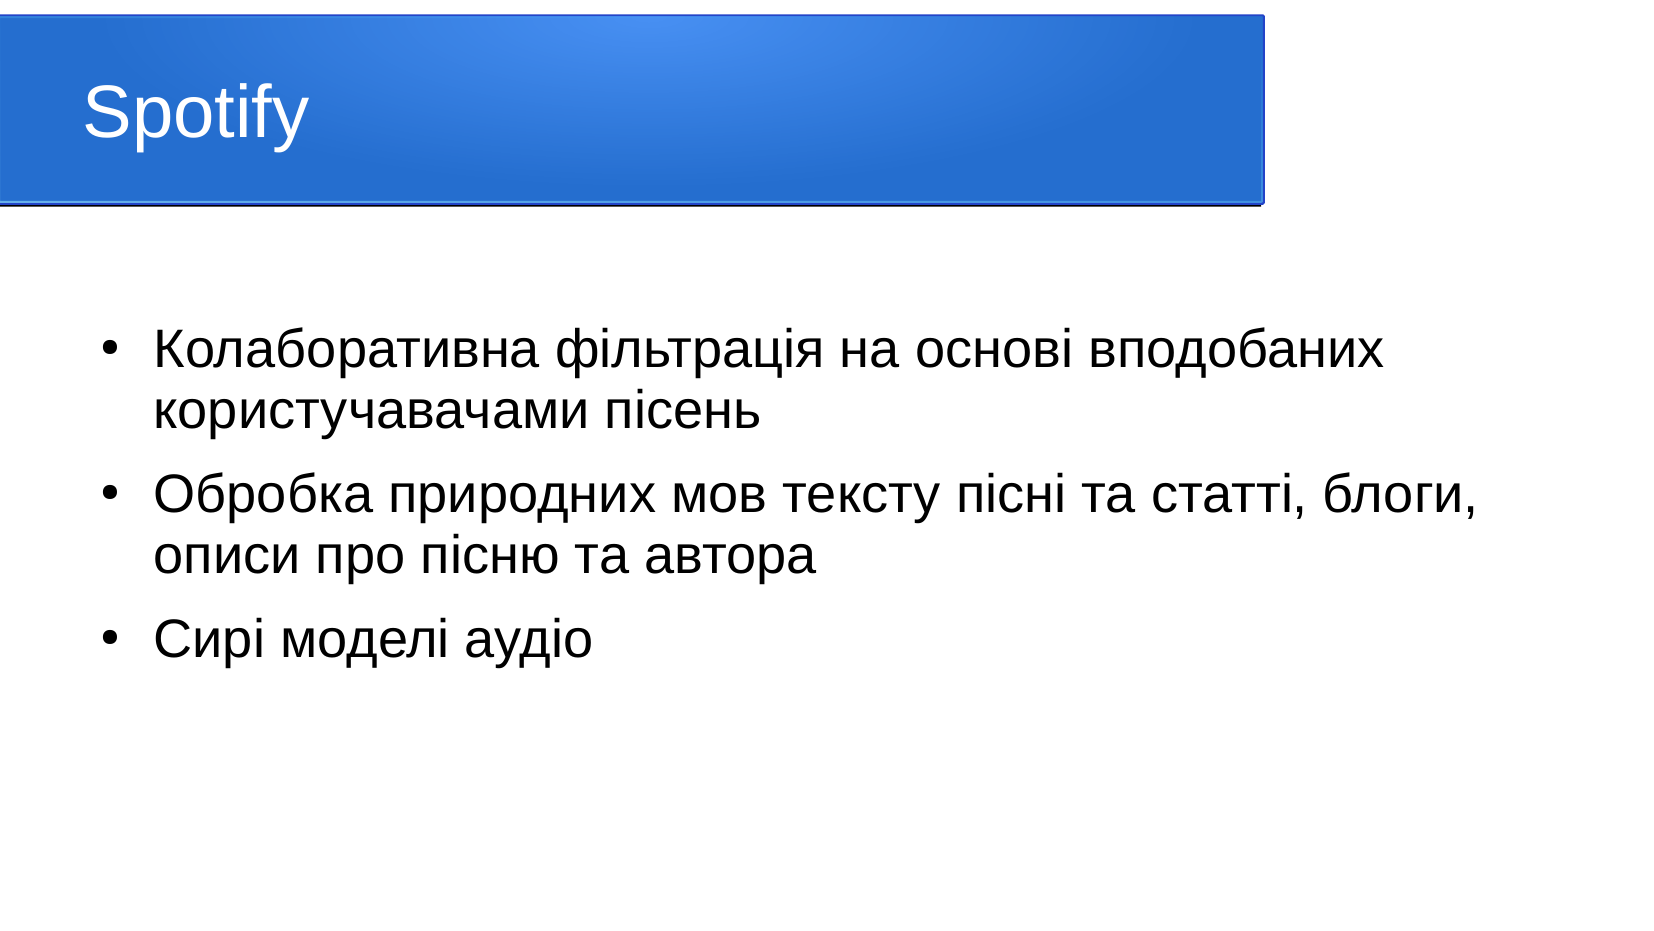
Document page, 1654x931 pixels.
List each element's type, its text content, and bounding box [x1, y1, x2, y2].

list Колаборативна фільтрація на основі вподобаних користучавачами пісень Обробка природних мов тексту пісні та статті, блоги, описи про пісню та автора Сирі моделі аудіо [82, 224, 1571, 764]
title Spotify [82, 35, 1235, 189]
